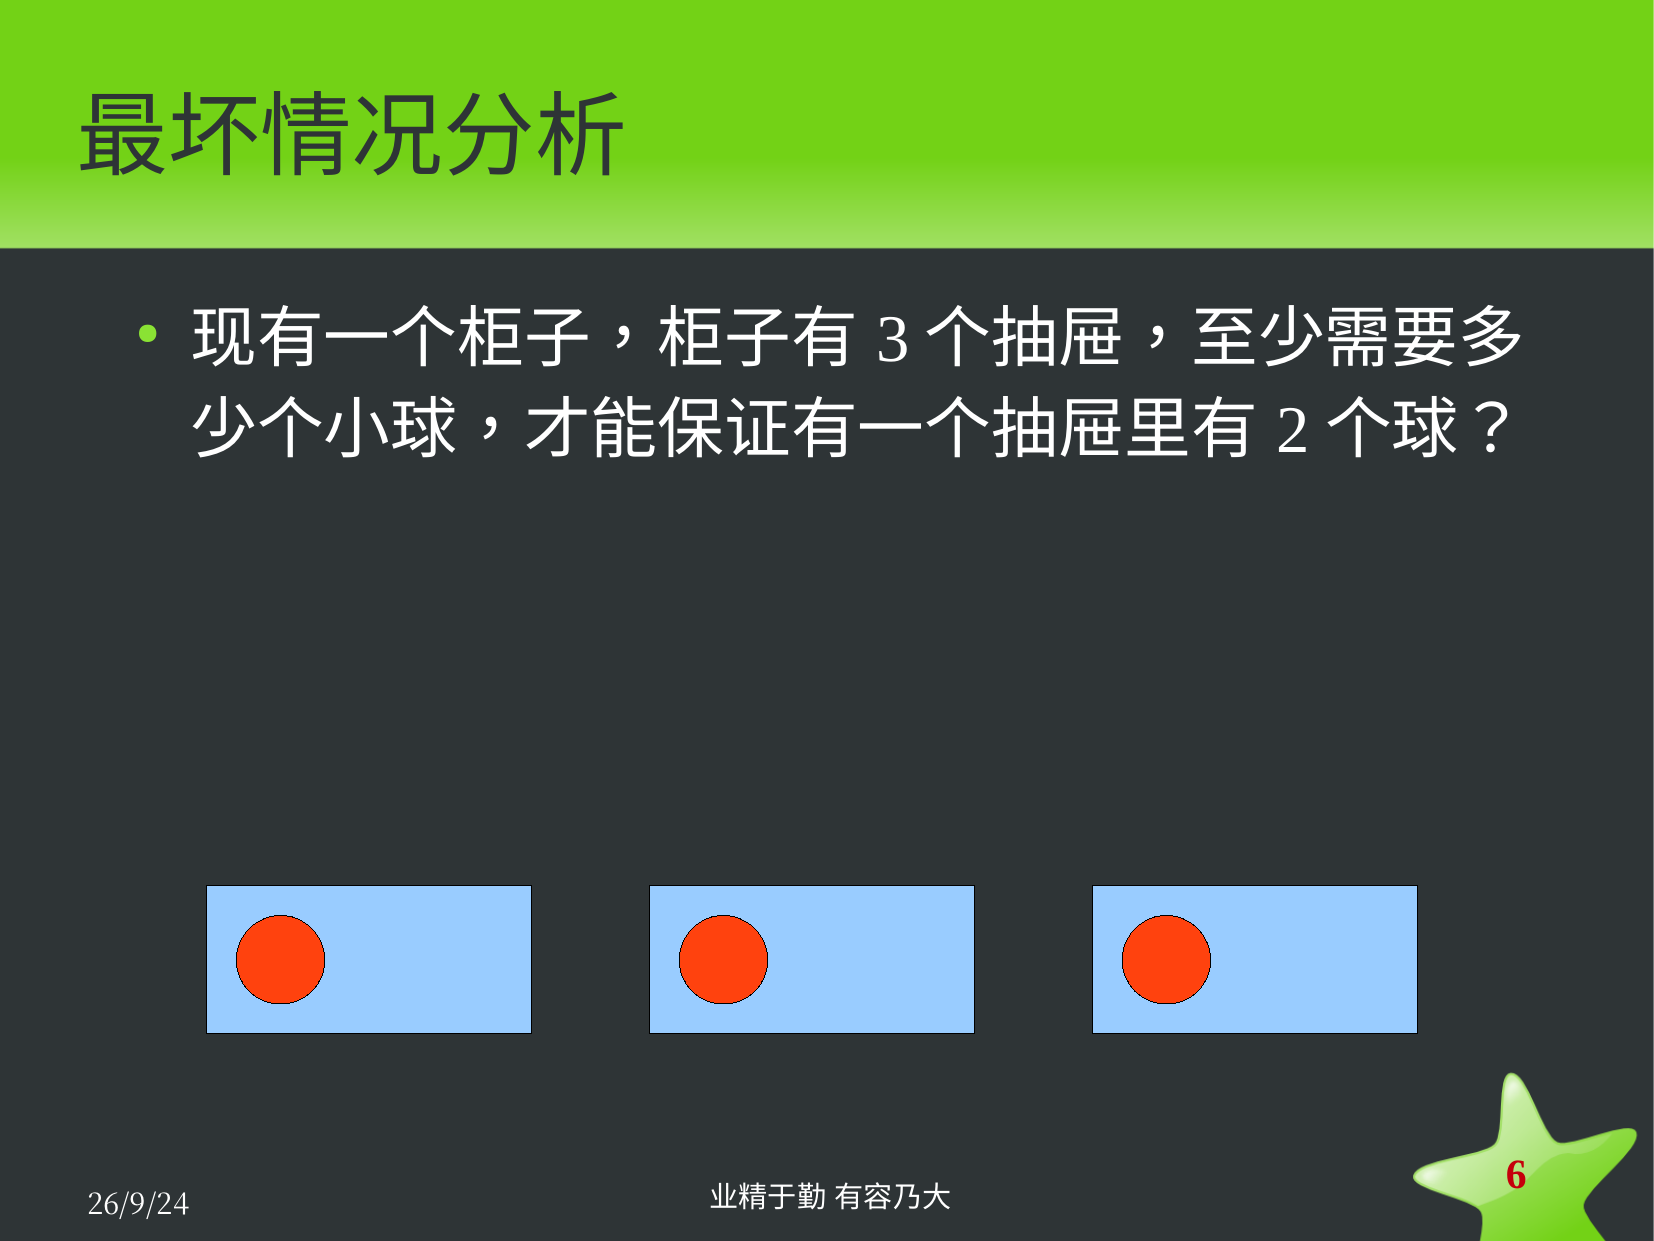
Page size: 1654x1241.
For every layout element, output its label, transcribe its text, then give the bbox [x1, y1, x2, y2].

text_box [649, 885, 975, 1034]
list 现有一个柜子，柜子有3个抽屉，至少需要多少个小球，才能保证有一个抽屉里有2个球？ [82, 290, 1571, 1094]
picture [0, 0, 1654, 1241]
text_box [206, 885, 532, 1034]
text_box [1092, 885, 1418, 1034]
title 最坏情况分析 [76, 36, 1565, 229]
